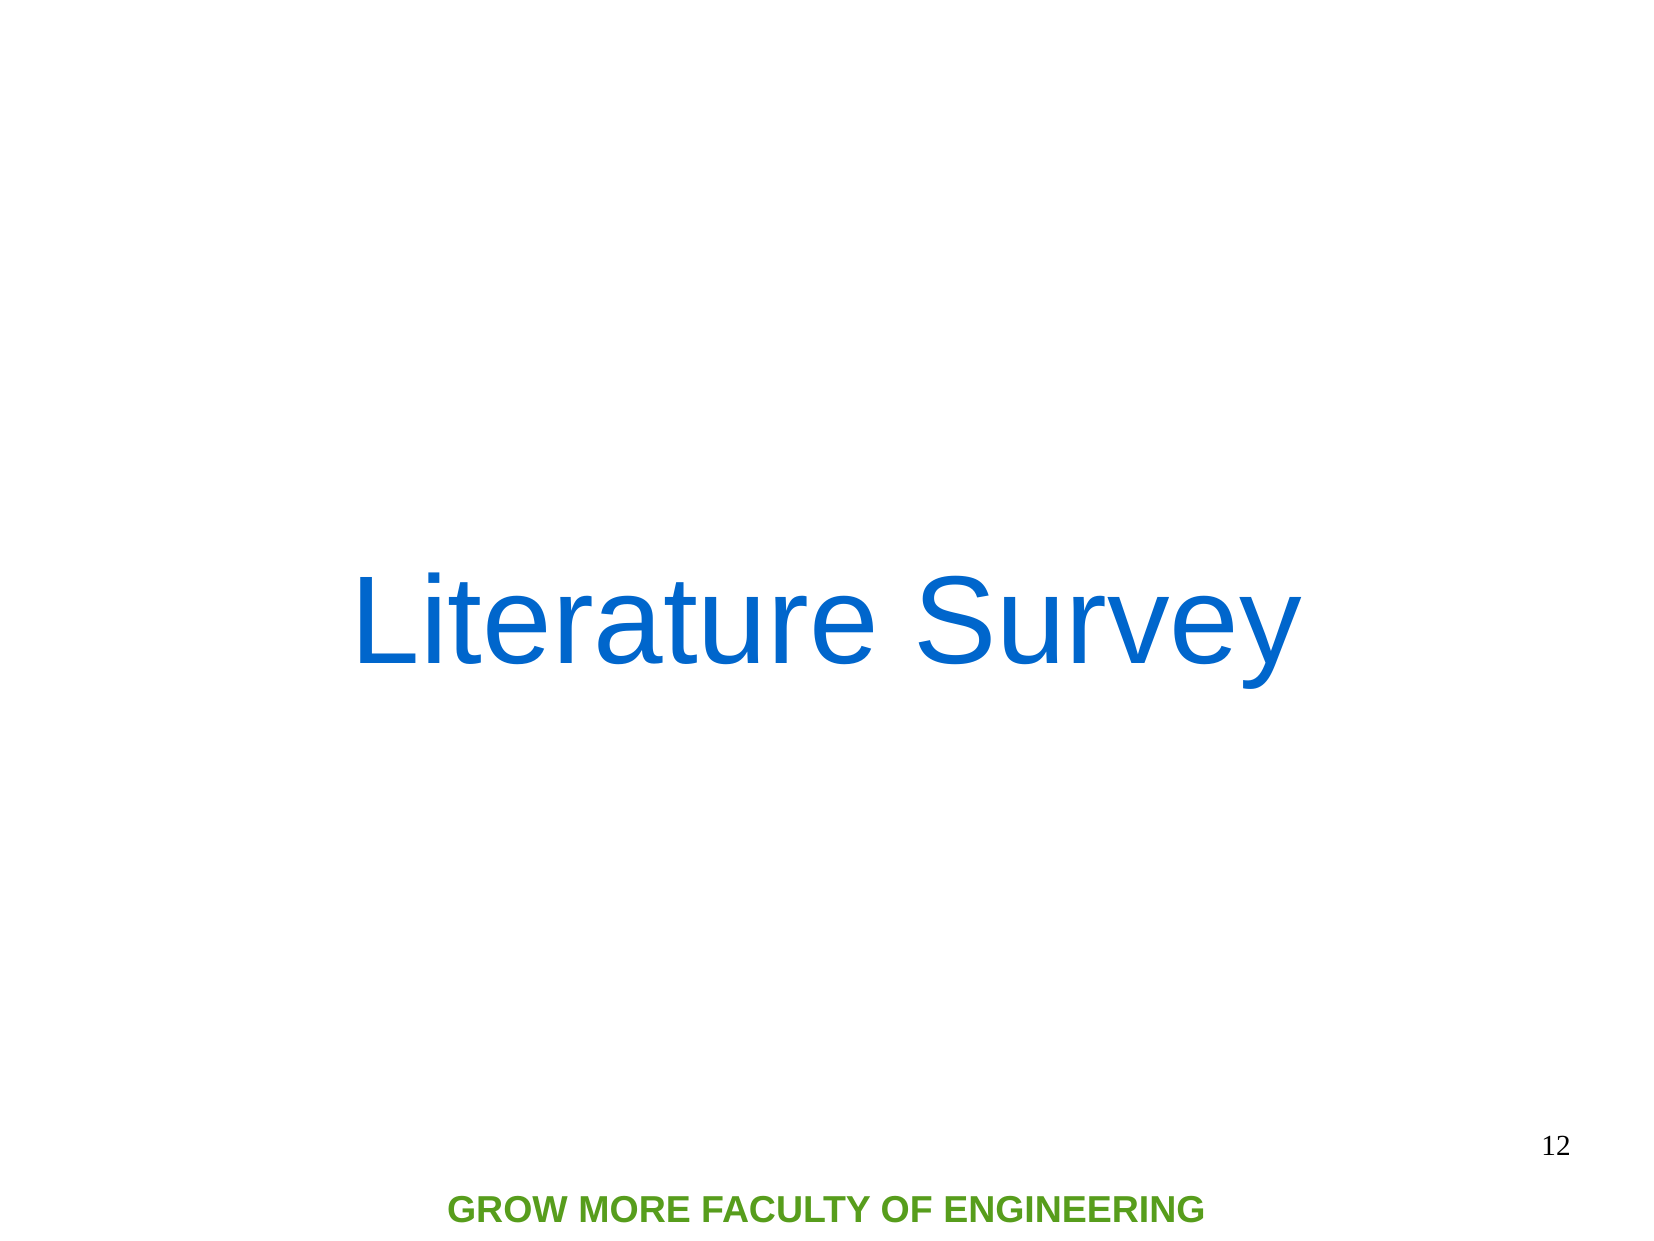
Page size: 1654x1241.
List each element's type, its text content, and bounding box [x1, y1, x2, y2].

title Literature Survey [82, 516, 1571, 724]
